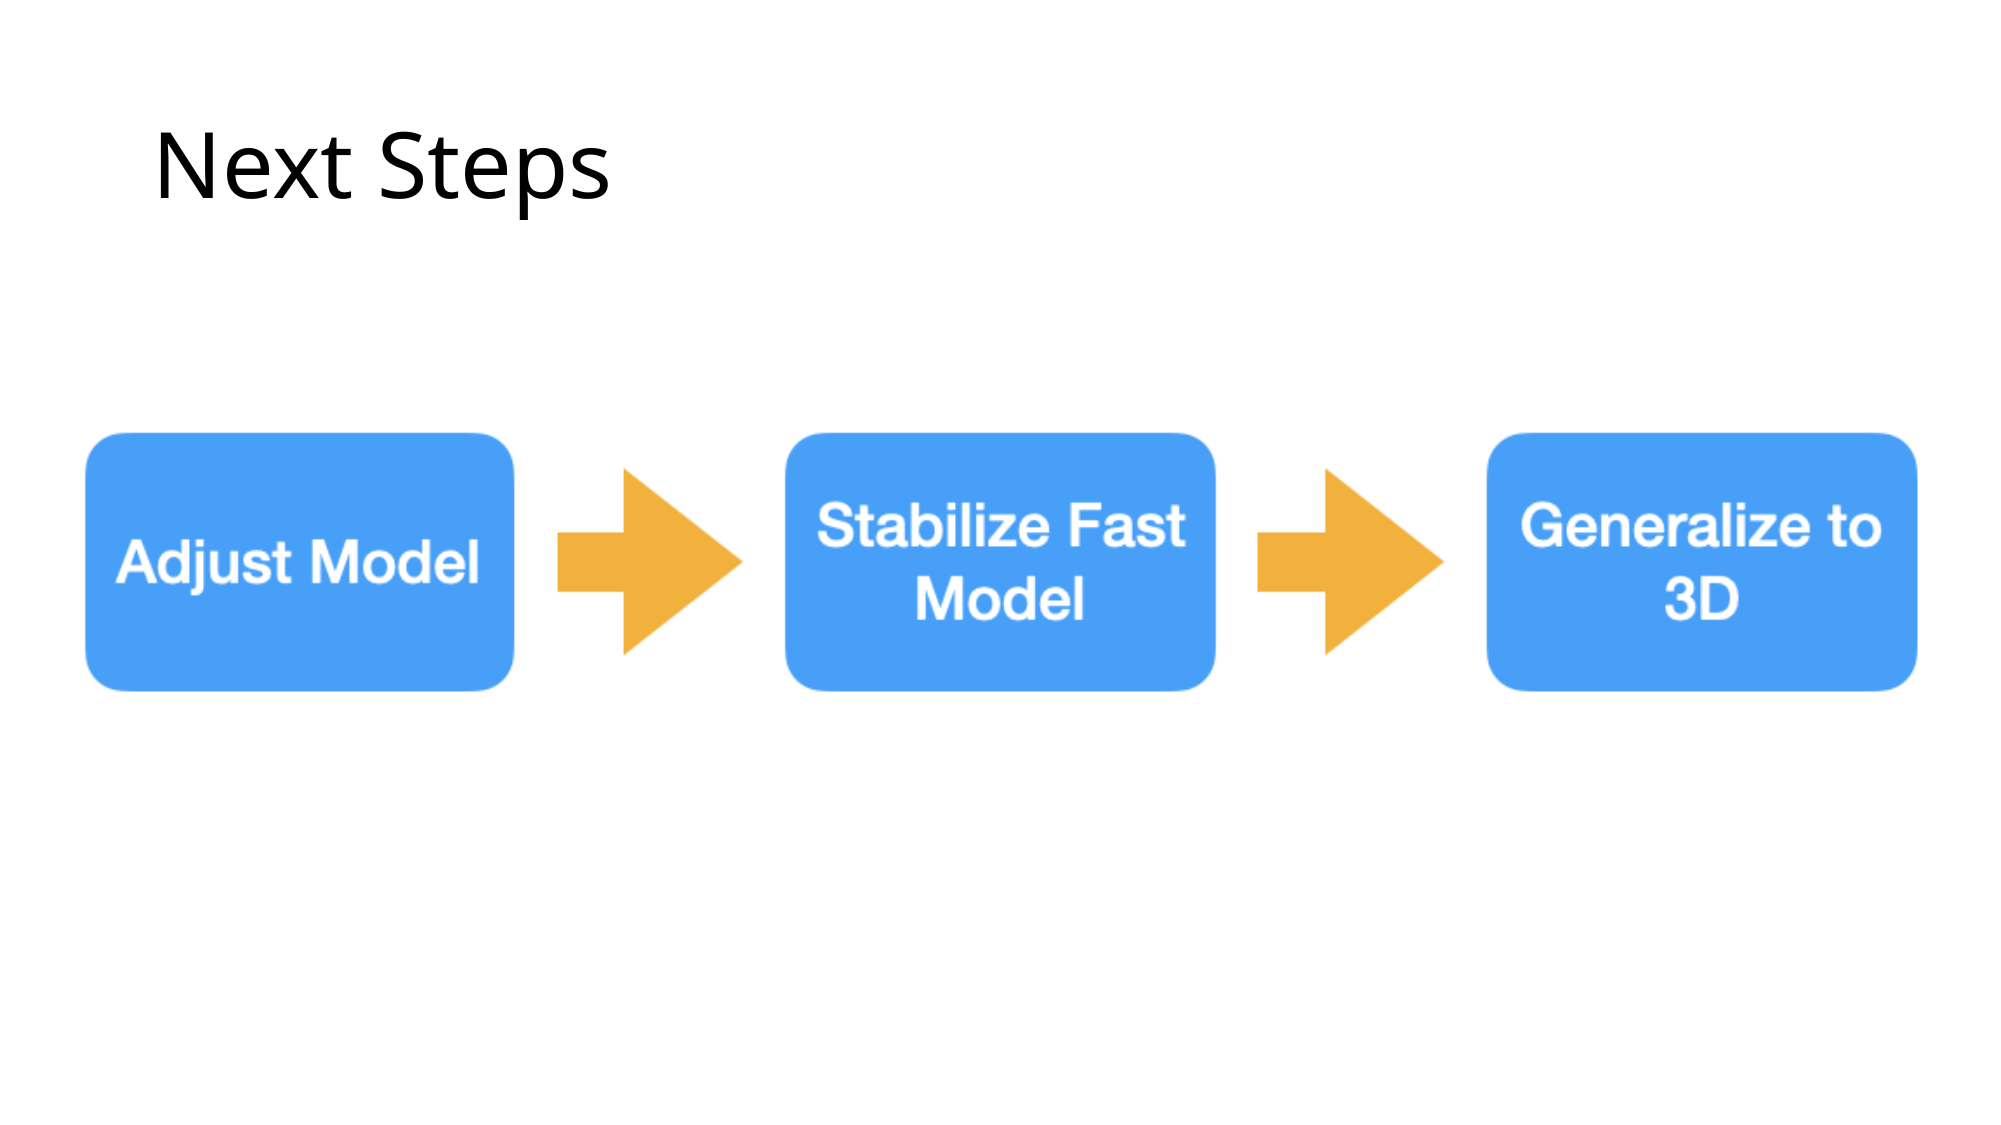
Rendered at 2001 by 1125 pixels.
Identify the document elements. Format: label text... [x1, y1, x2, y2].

title Next Steps [137, 59, 1863, 278]
picture [70, 421, 1930, 704]
